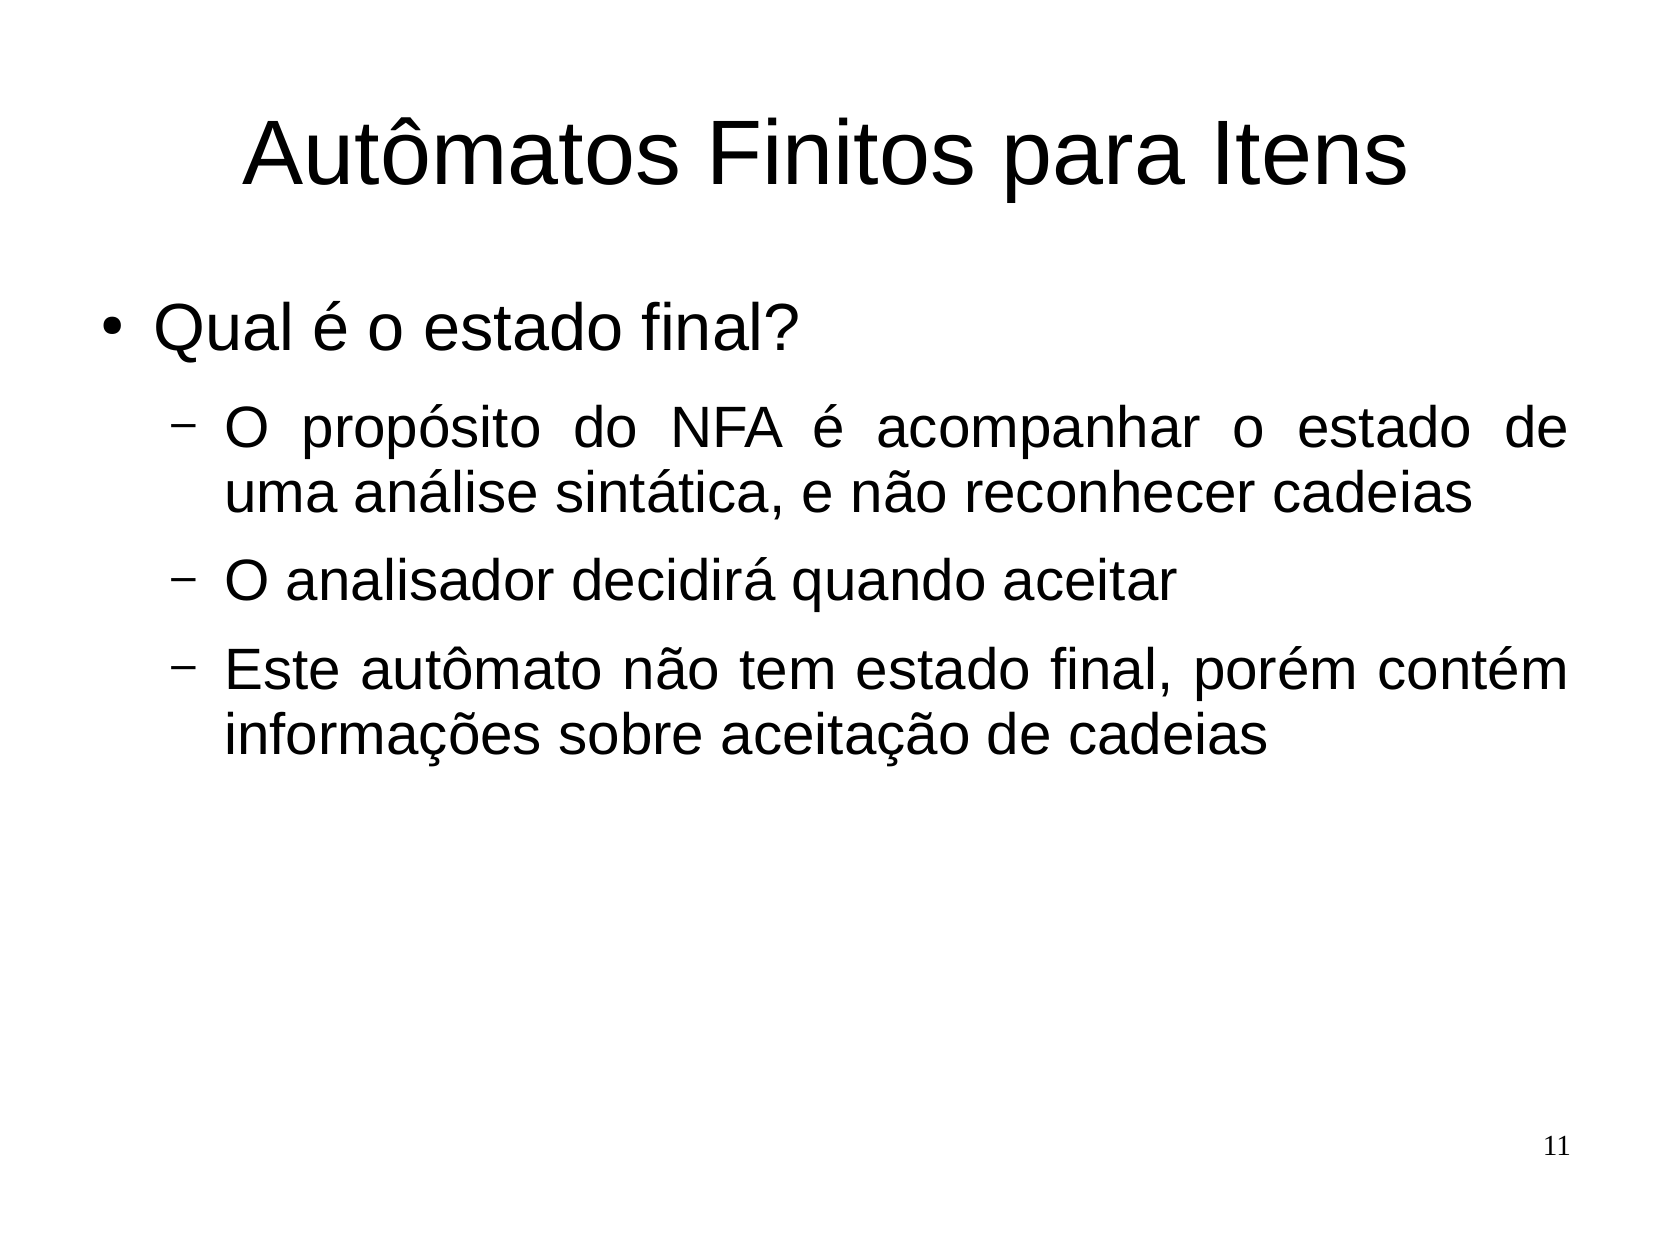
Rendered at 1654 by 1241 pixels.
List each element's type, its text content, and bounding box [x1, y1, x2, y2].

title Autômatos Finitos para Itens [82, 49, 1571, 257]
list Qual é o estado final? O propósito do NFA é acompanhar o estado de uma análise sintática, e não reconhecer cadeias O analisador decidirá quando aceitar Este autômato não tem estado final, porém contém informações sobre aceitação de cadeias [82, 290, 1571, 1010]
